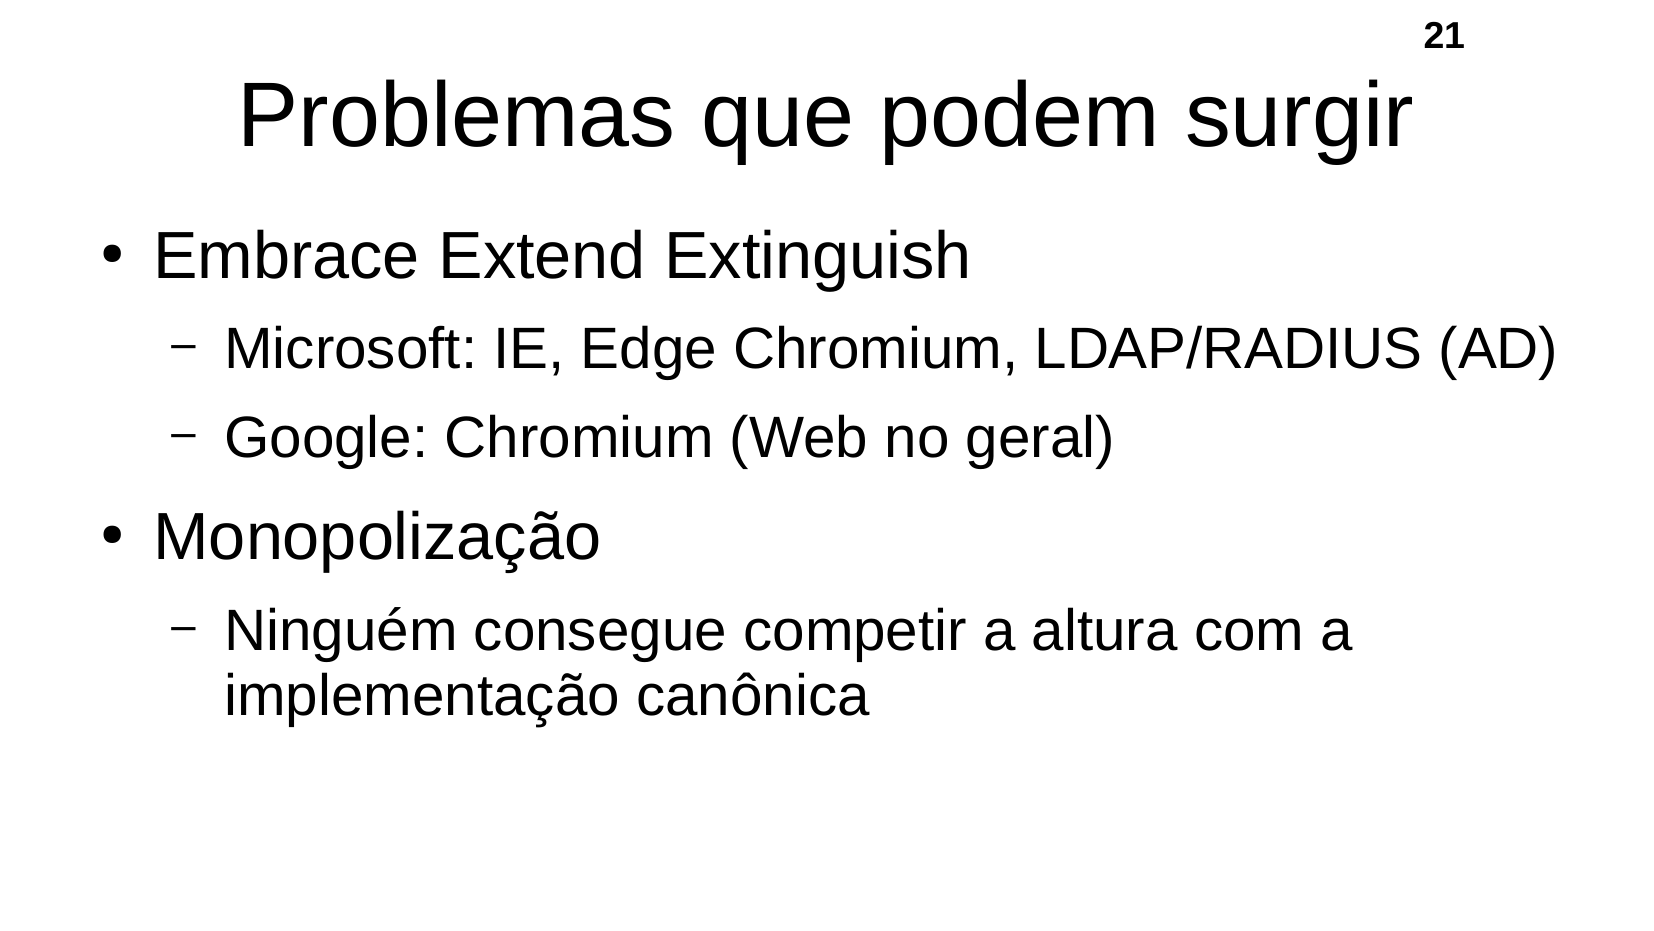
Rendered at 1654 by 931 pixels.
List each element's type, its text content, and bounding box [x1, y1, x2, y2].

title Problemas que podem surgir [82, 37, 1571, 193]
list Embrace Extend Extinguish Microsoft: IE, Edge Chromium, LDAP/RADIUS (AD) Google: Chromium (Web no geral) Monopolização Ninguém consegue competir a altura com a implementação canônica [82, 217, 1571, 758]
text_box <número> [1408, 0, 1654, 71]
